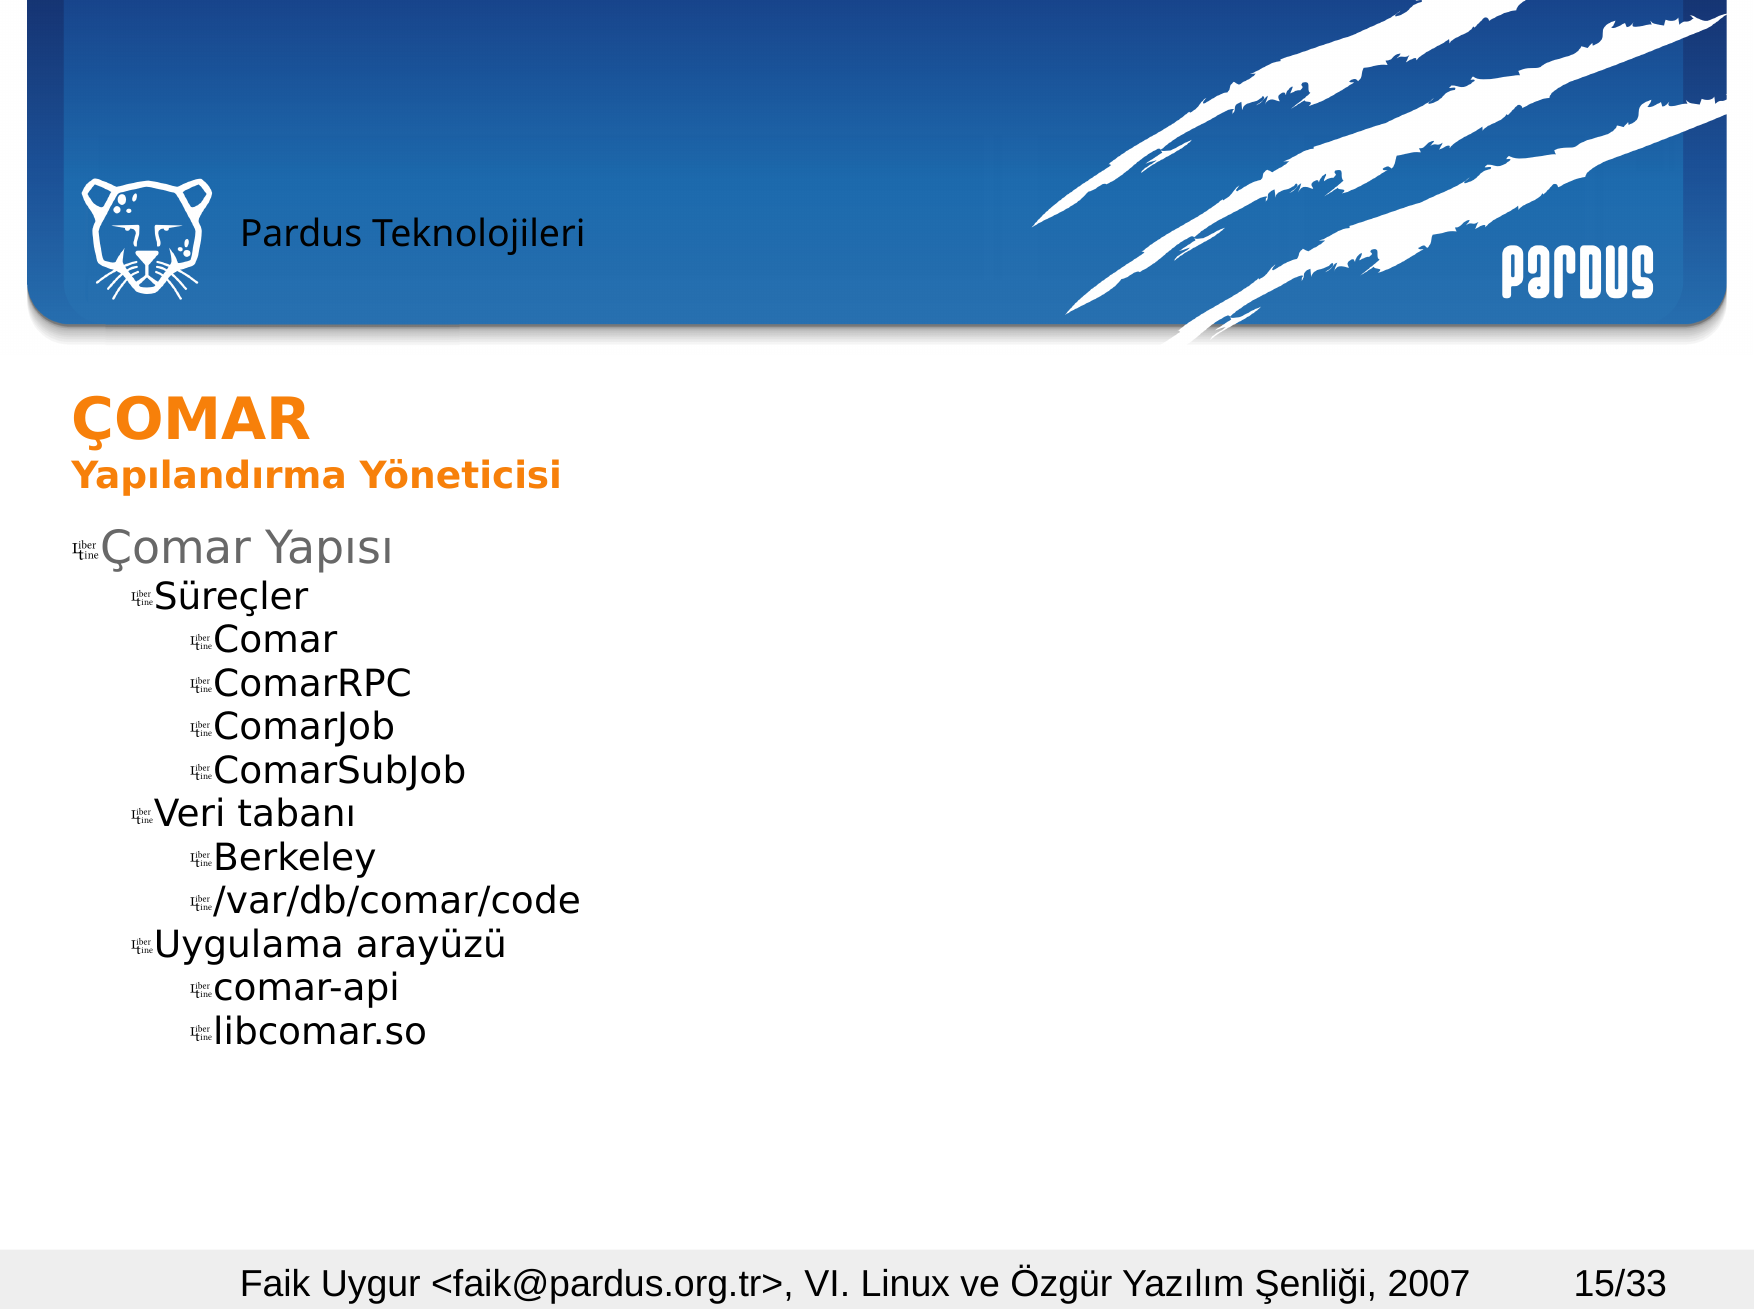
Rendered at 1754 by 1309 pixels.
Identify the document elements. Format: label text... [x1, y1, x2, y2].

picture [0, 0, 1753, 355]
text_box ÇOMAR Yapılandırma Yöneticisi Çomar Yapısı Süreçler Comar ComarRPC ComarJob ComarSubJob Veri tabanı Berkeley /var/db/comar/code Uygulama arayüzü comar-api libcomar.so [56, 378, 1680, 1061]
